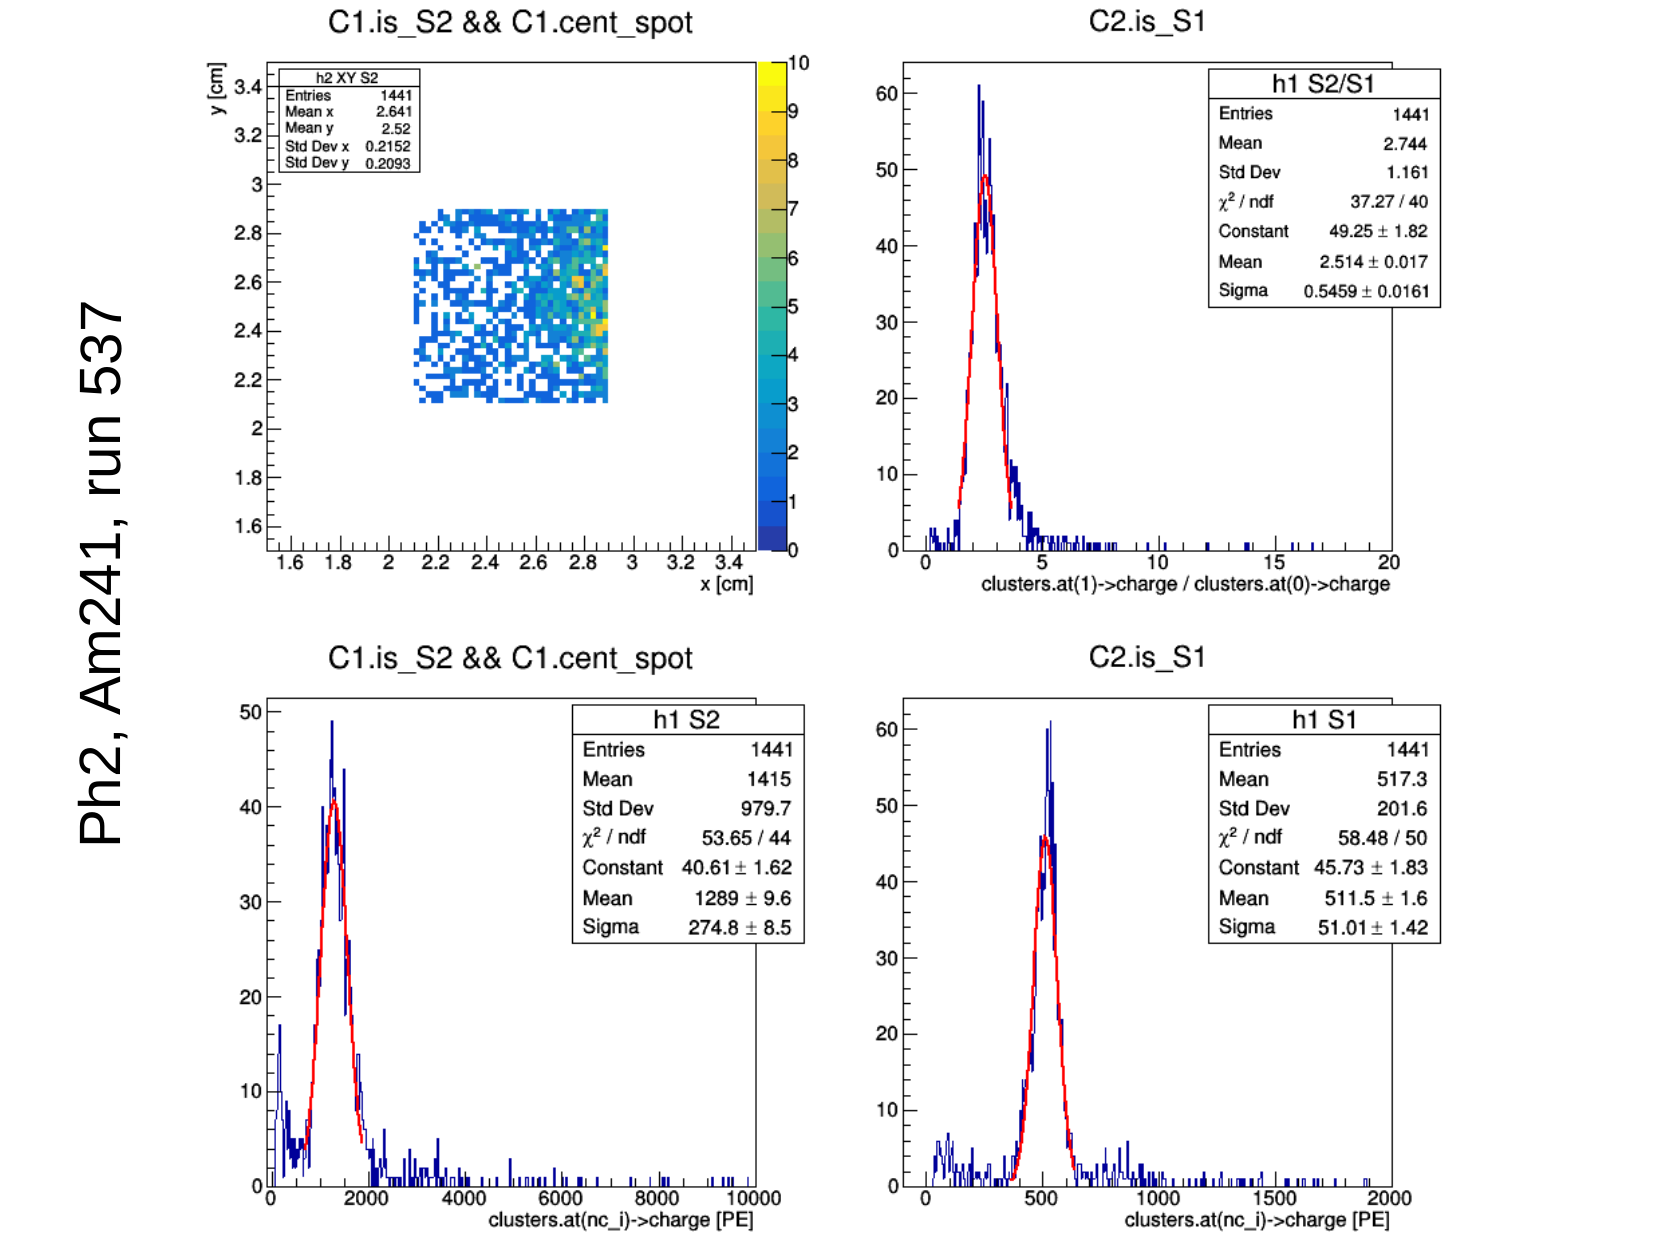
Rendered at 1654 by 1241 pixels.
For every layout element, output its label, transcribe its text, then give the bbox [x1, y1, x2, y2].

picture [205, 3, 1448, 1241]
text_box Ph2, Am241, run 537 [59, 233, 196, 916]
